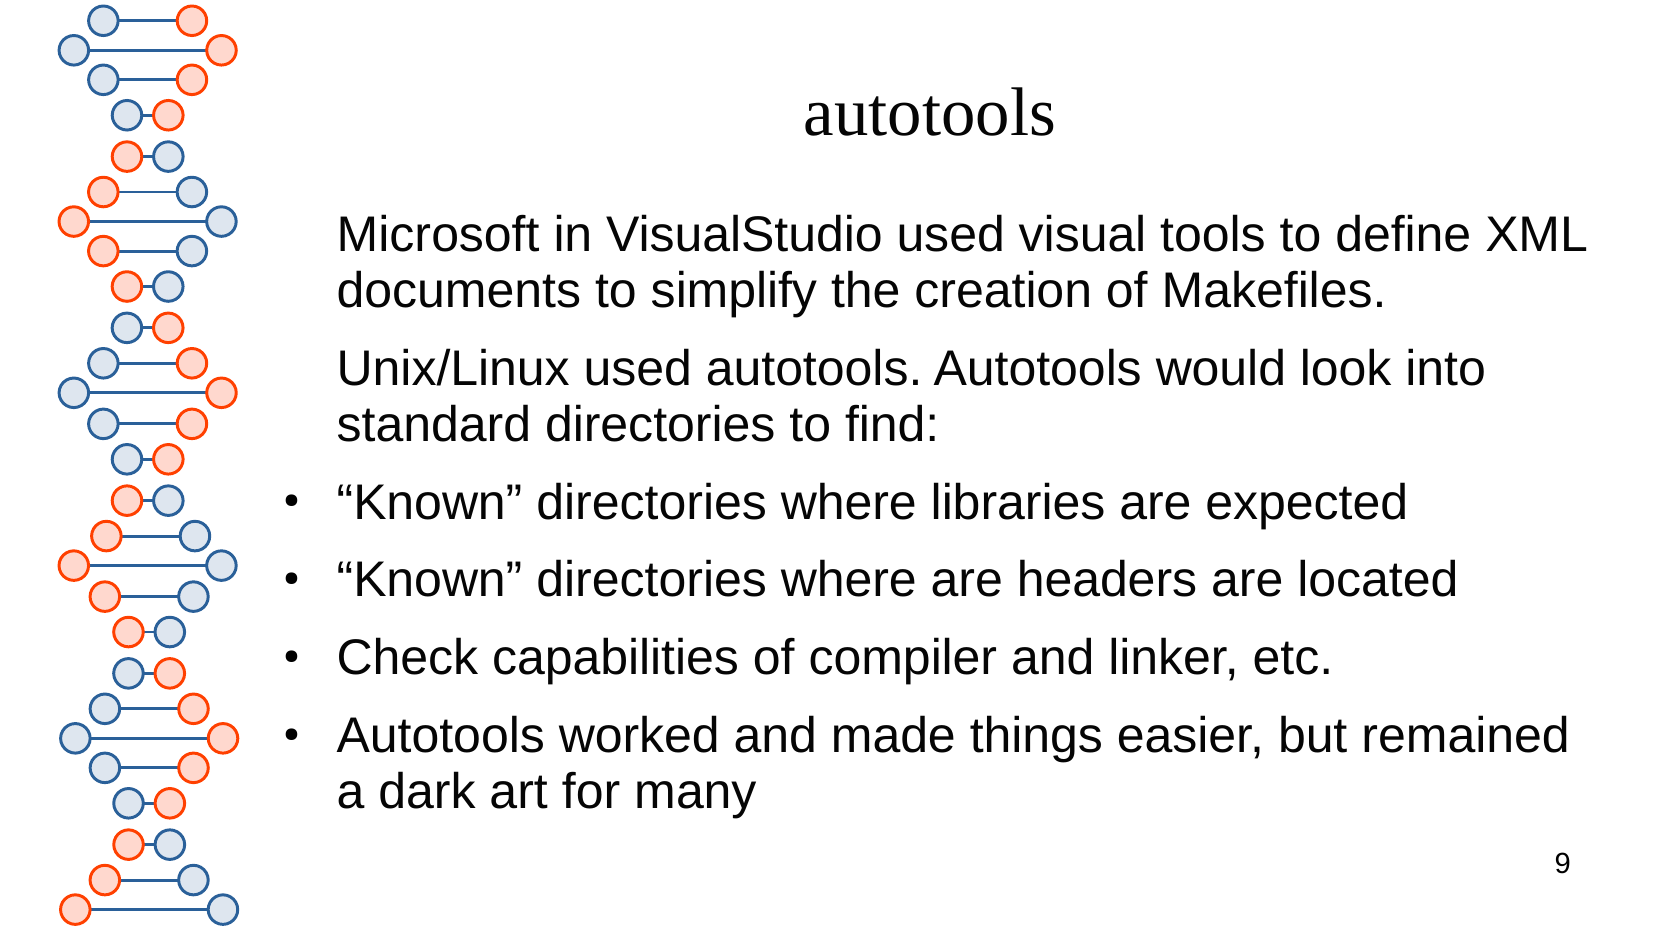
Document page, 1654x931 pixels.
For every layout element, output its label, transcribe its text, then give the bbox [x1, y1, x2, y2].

list Microsoft in VisualStudio used visual tools to define XML documents to simplify the creation of Makefiles. Unix/Linux used autotools. Autotools would look into standard directories to find: “Known” directories where libraries are expected “Known” directories where are headers are located Check capabilities of compiler and linker, etc. Autotools worked and made things easier, but remained a dark art for many [265, 206, 1595, 827]
title autotools [265, 35, 1595, 189]
